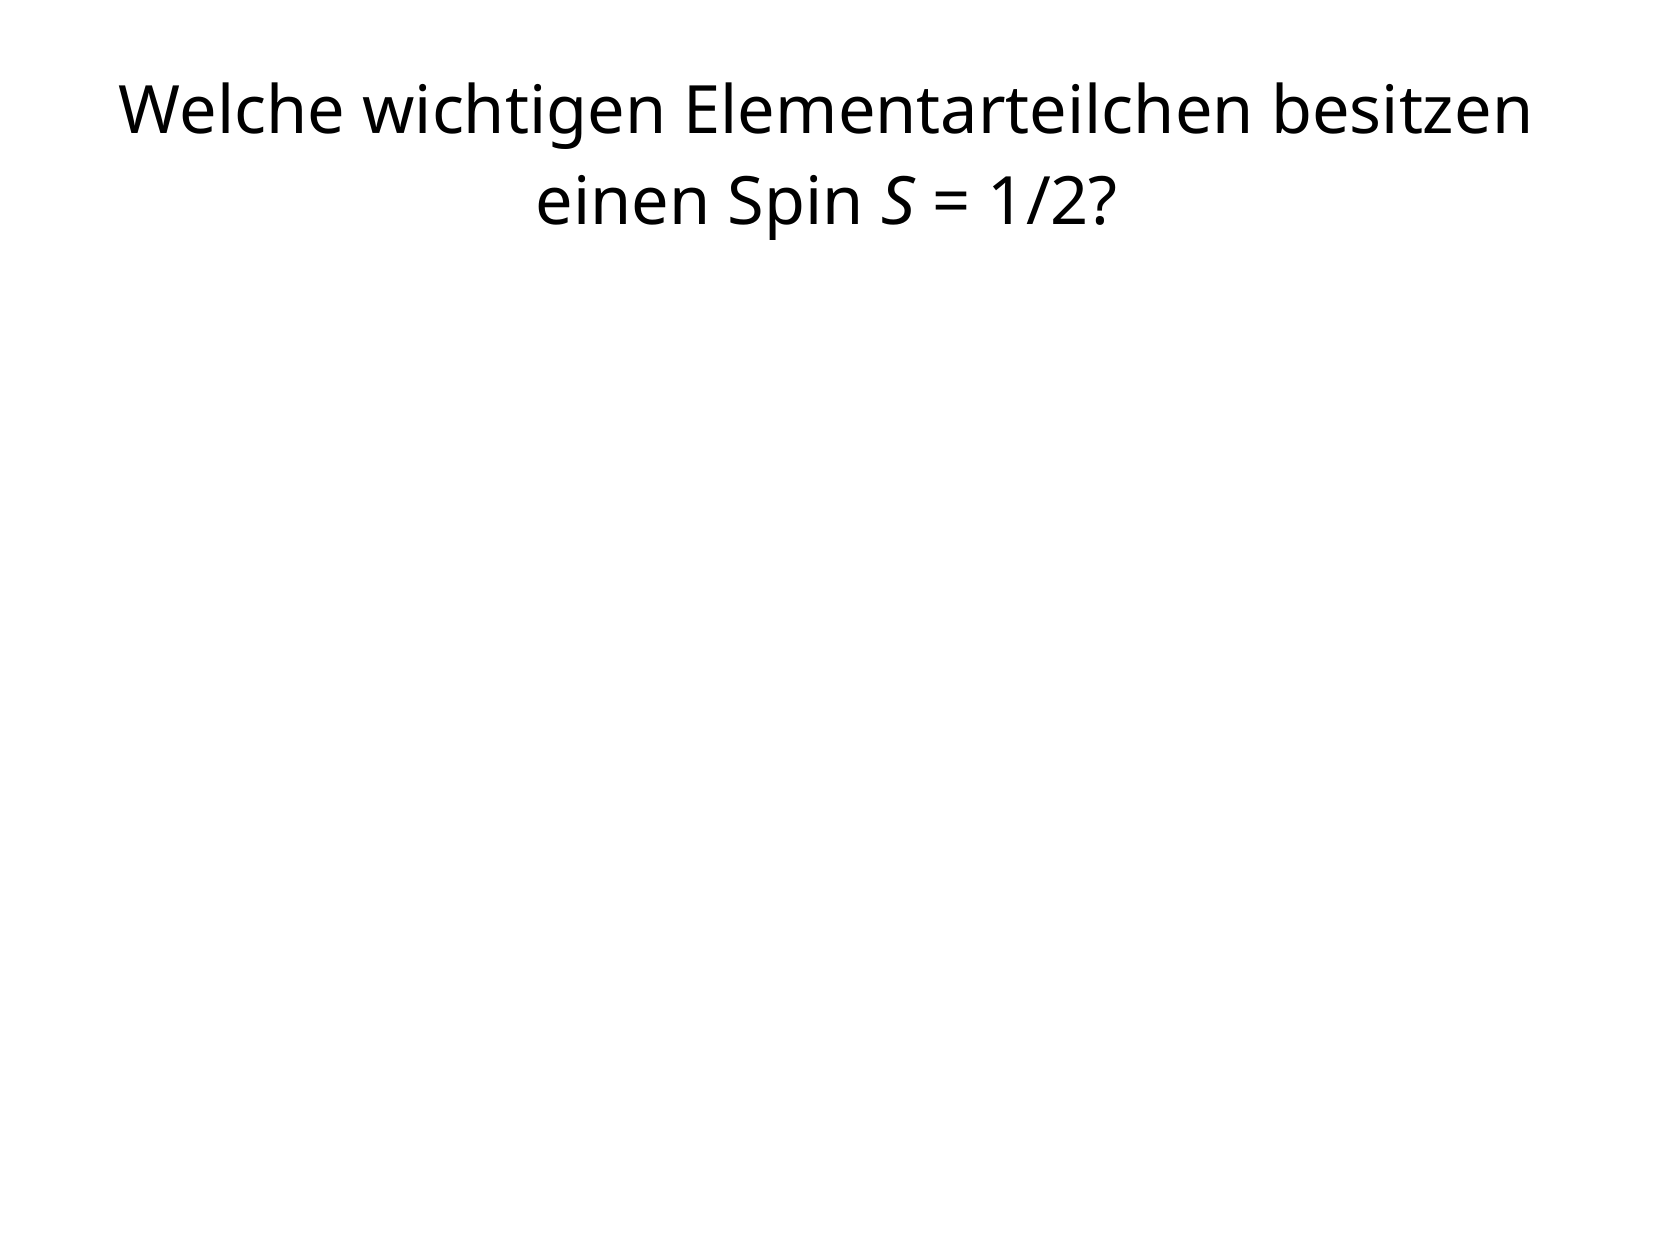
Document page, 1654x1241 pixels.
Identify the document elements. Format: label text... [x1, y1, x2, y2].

title Welche wichtigen Elementarteilchen besitzen einen Spin S = 1/2? [82, 49, 1571, 257]
